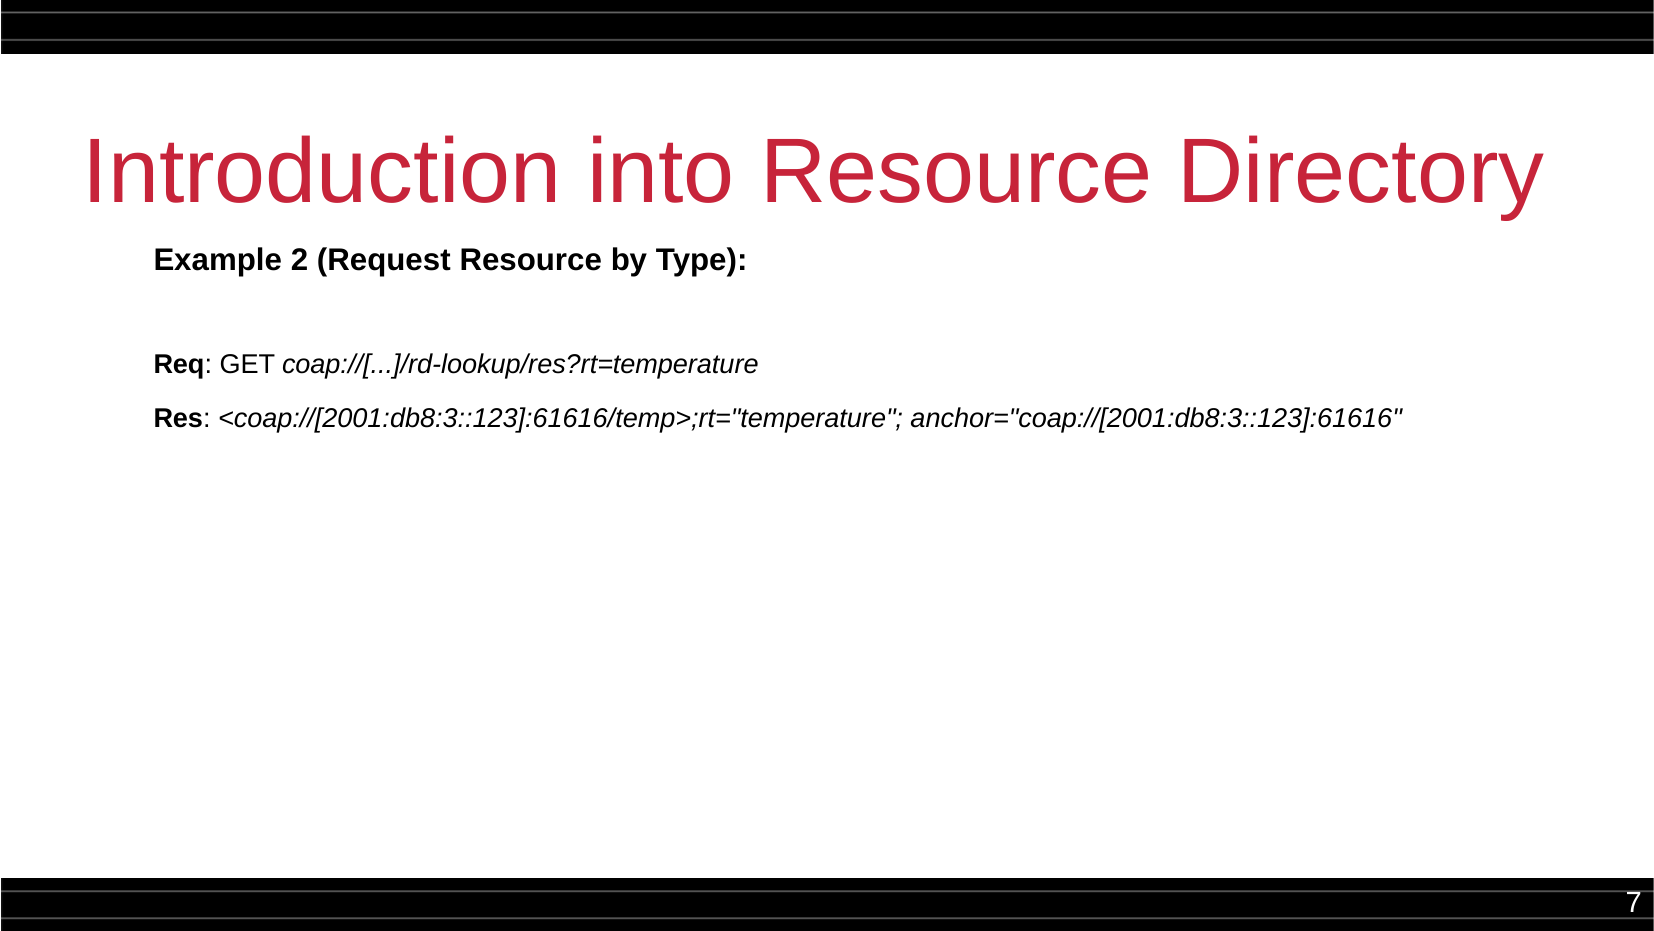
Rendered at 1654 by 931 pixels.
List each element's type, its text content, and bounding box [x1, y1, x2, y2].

picture [1, 878, 1654, 931]
picture [1, 0, 1654, 54]
list Example 2 (Request Resource by Type): Req: GET coap://[...]/rd-lookup/res?rt=temperature Res: <coap://[2001:db8:3::123]:61616/temp>;rt="temperature"; anchor="coap://[2001:db8:3::123]:61616" [82, 242, 1571, 821]
title Introduction into Resource Directory [82, 92, 1571, 242]
